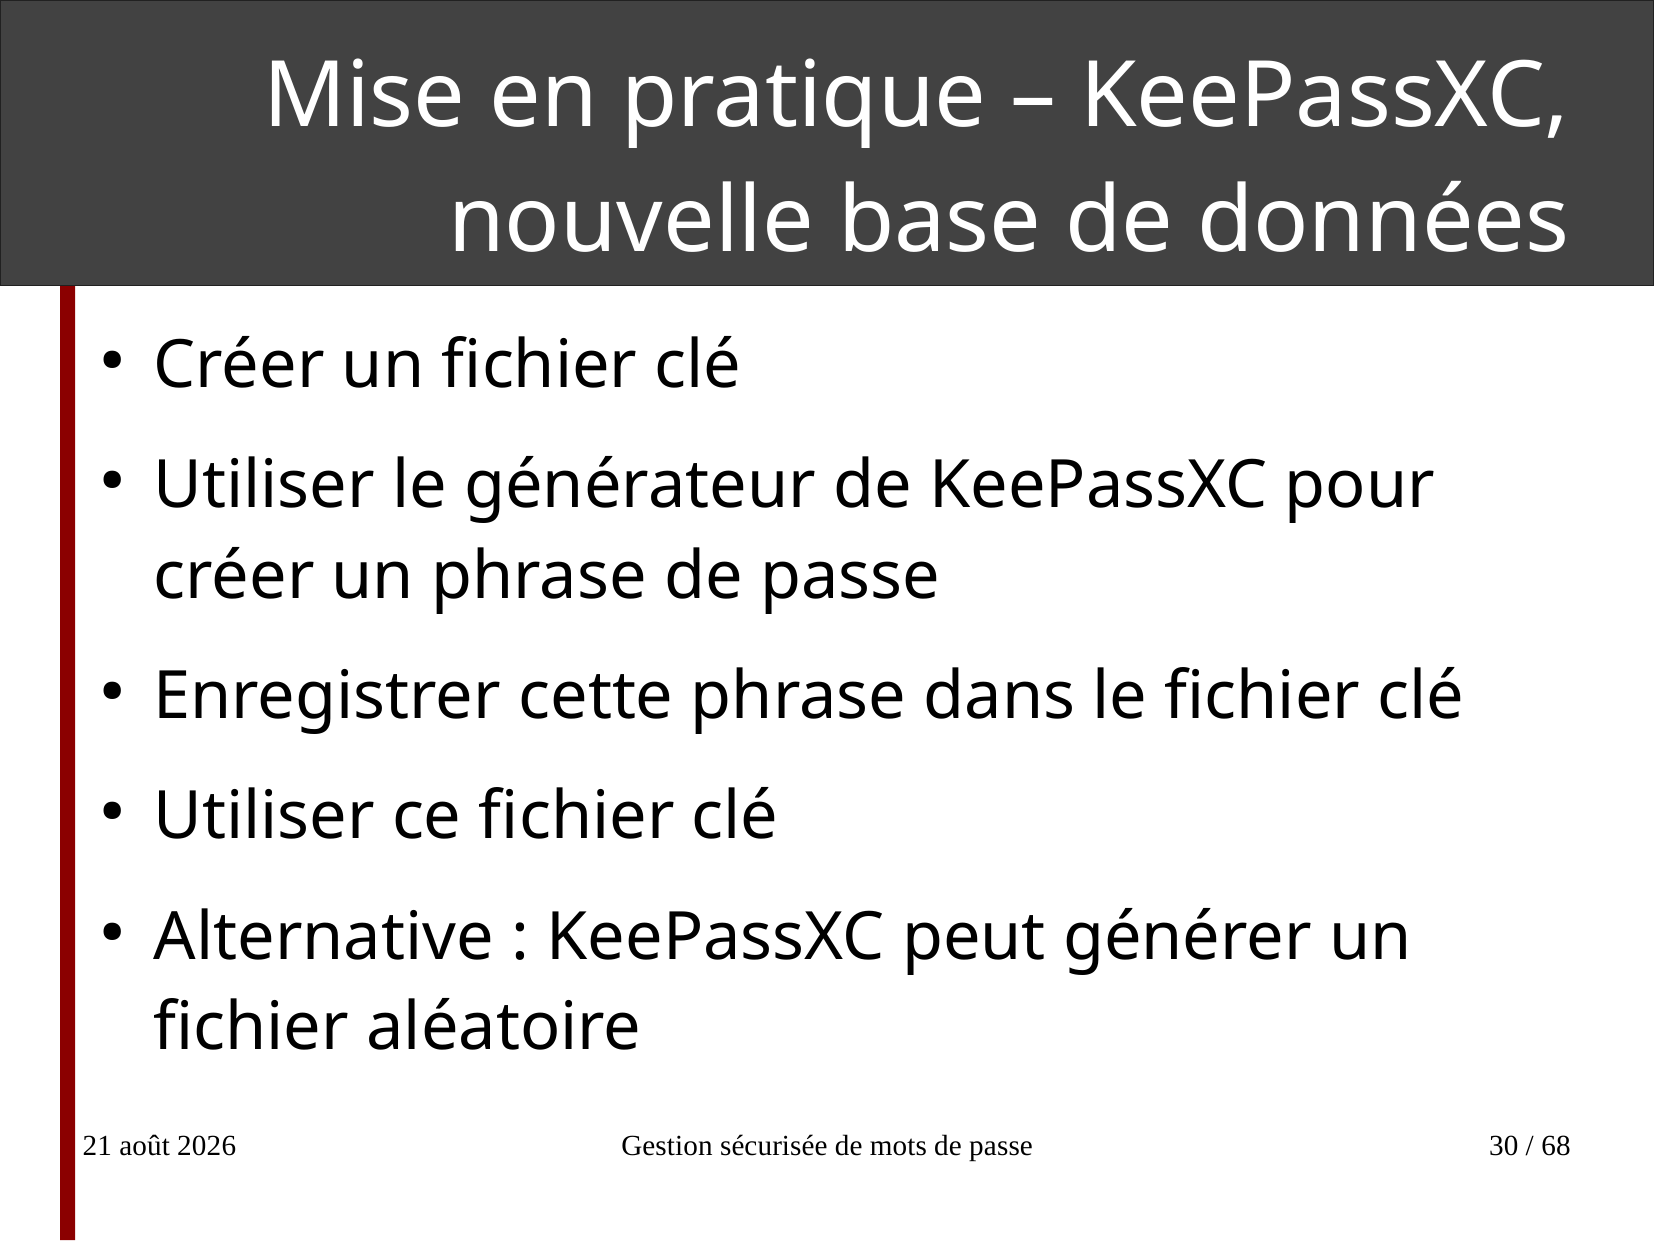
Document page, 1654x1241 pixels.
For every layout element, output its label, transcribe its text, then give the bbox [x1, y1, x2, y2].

list Créer un fichier clé Utiliser le générateur de KeePassXC pour créer un phrase de passe Enregistrer cette phrase dans le fichier clé Utiliser ce fichier clé Alternative : KeePassXC peut générer un fichier aléatoire [82, 290, 1571, 1096]
title Mise en pratique – KeePassXC, nouvelle base de données [82, 27, 1571, 279]
